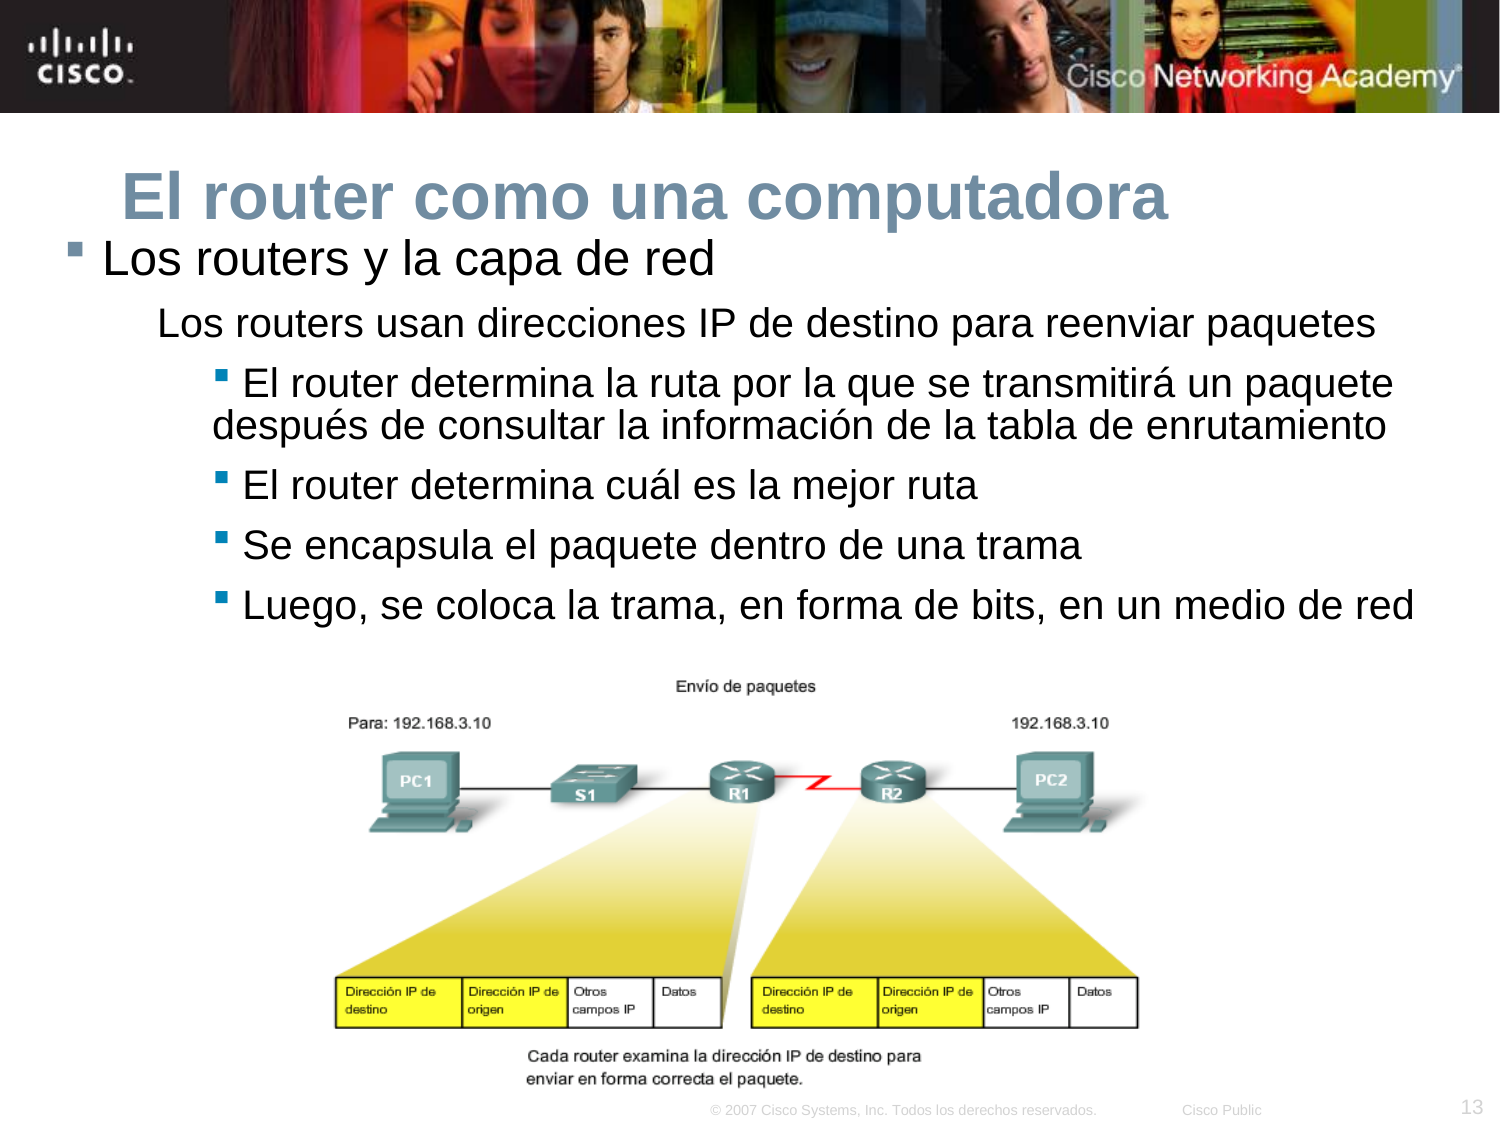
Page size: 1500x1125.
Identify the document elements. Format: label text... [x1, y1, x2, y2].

picture [0, 0, 1500, 113]
picture [306, 668, 1158, 1096]
list Los routers y la capa de red Los routers usan direcciones IP de destino para reenviar paquetes El router determina la ruta por la que se transmitirá un paquete después de consultar la información de la tabla de enrutamiento El router determina cuál es la mejor ruta Se encapsula el paquete dentro de una trama Luego, se coloca la trama, en forma de bits, en un medio de red [50, 228, 1461, 639]
title El router como una computadora [107, 102, 1444, 228]
